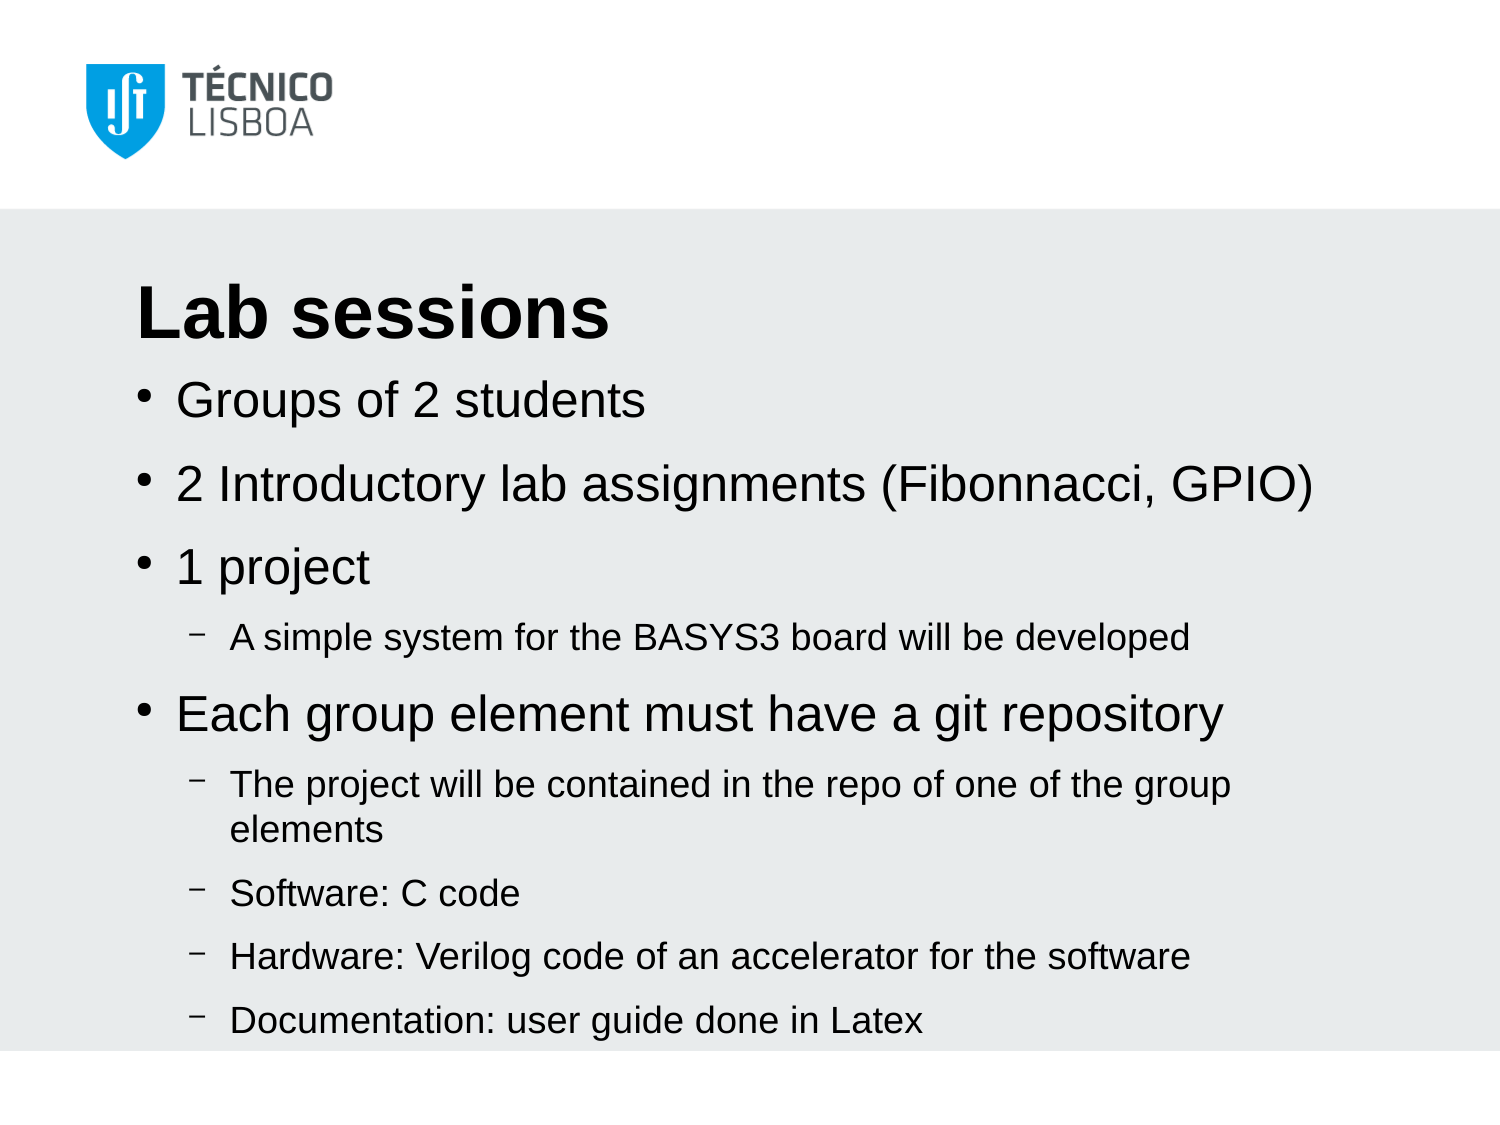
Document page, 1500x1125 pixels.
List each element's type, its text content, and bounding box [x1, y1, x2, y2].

list Groups of 2 students 2 Introductory lab assignments (Fibonnacci, GPIO) 1 project A simple system for the BASYS3 board will be developed Each group element must have a git repository The project will be contained in the repo of one of the group elements Software: C code Hardware: Verilog code of an accelerator for the software Documentation: user guide done in Latex [121, 367, 1378, 1053]
title Lab sessions [121, 237, 1378, 367]
picture [0, 0, 1500, 1125]
